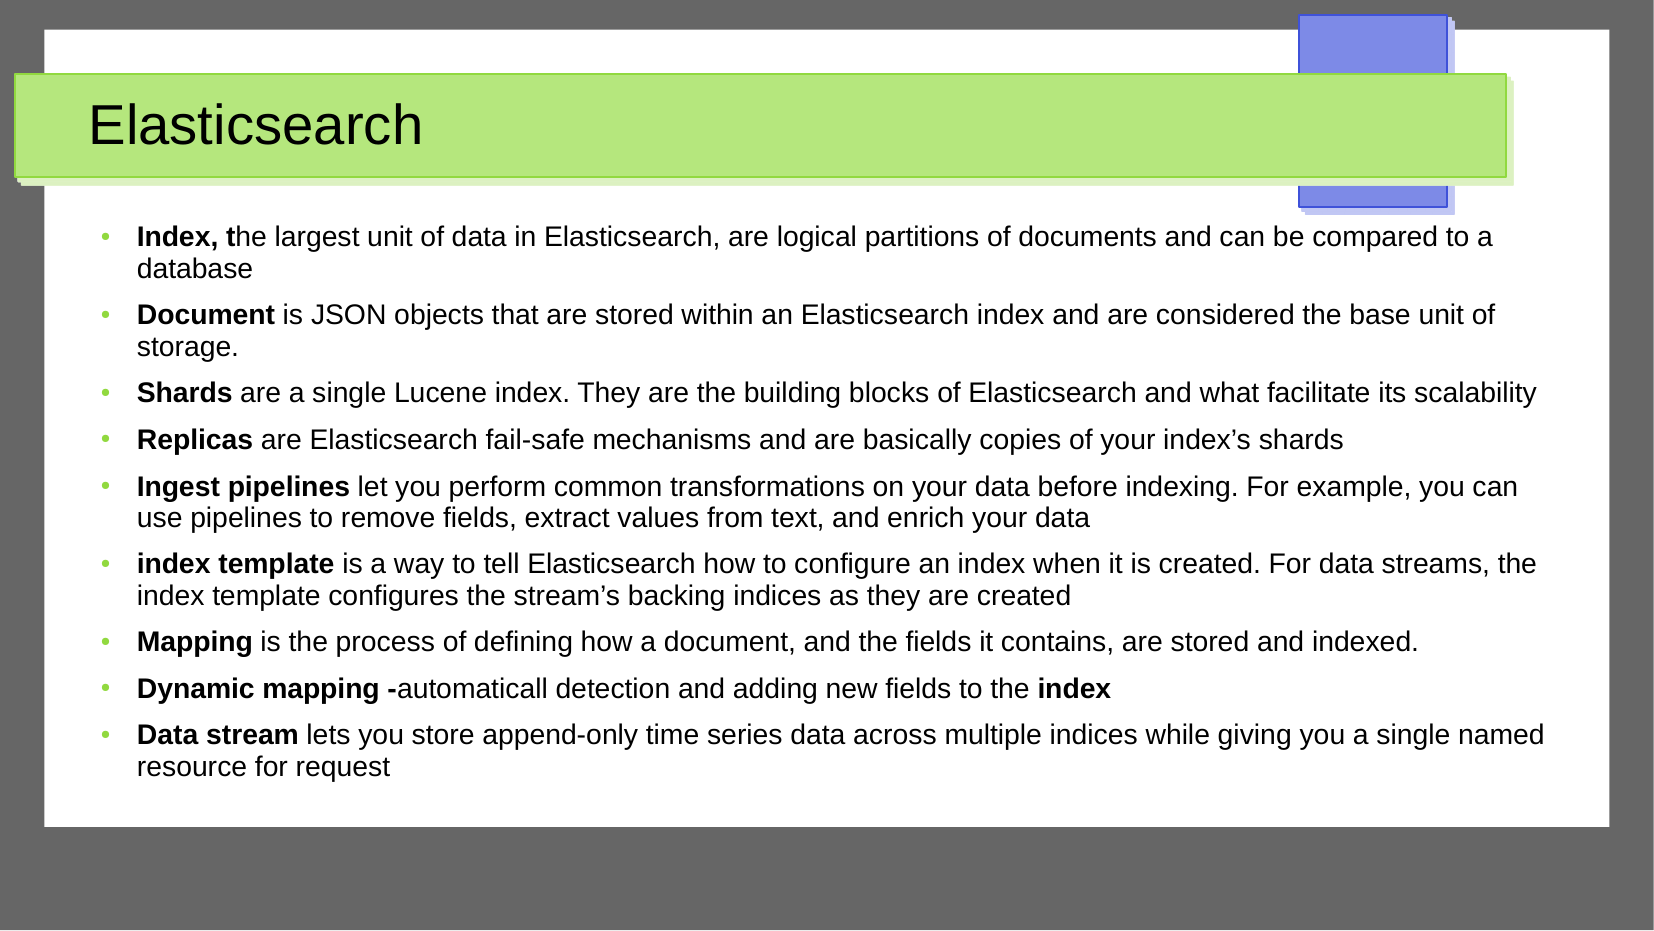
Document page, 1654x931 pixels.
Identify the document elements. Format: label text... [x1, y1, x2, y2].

list Index, the largest unit of data in Elasticsearch, are logical partitions of documents and can be compared to a database Document is JSON objects that are stored within an Elasticsearch index and are considered the base unit of storage. Shards are a single Lucene index. They are the building blocks of Elasticsearch and what facilitate its scalability Replicas are Elasticsearch fail-safe mechanisms and are basically copies of your index’s shards Ingest pipelines let you perform common transformations on your data before indexing. For example, you can use pipelines to remove fields, extract values from text, and enrich your data index template is a way to tell Elasticsearch how to configure an index when it is created. For data streams, the index template configures the stream’s backing indices as they are created Mapping is the process of defining how a document, and the fields it contains, are stored and indexed. Dynamic mapping -automaticall detection and adding new fields to the index Data stream lets you store append-only time series data across multiple indices while giving you a single named resource for request [88, 221, 1565, 813]
title Elasticsearch [88, 62, 1506, 189]
